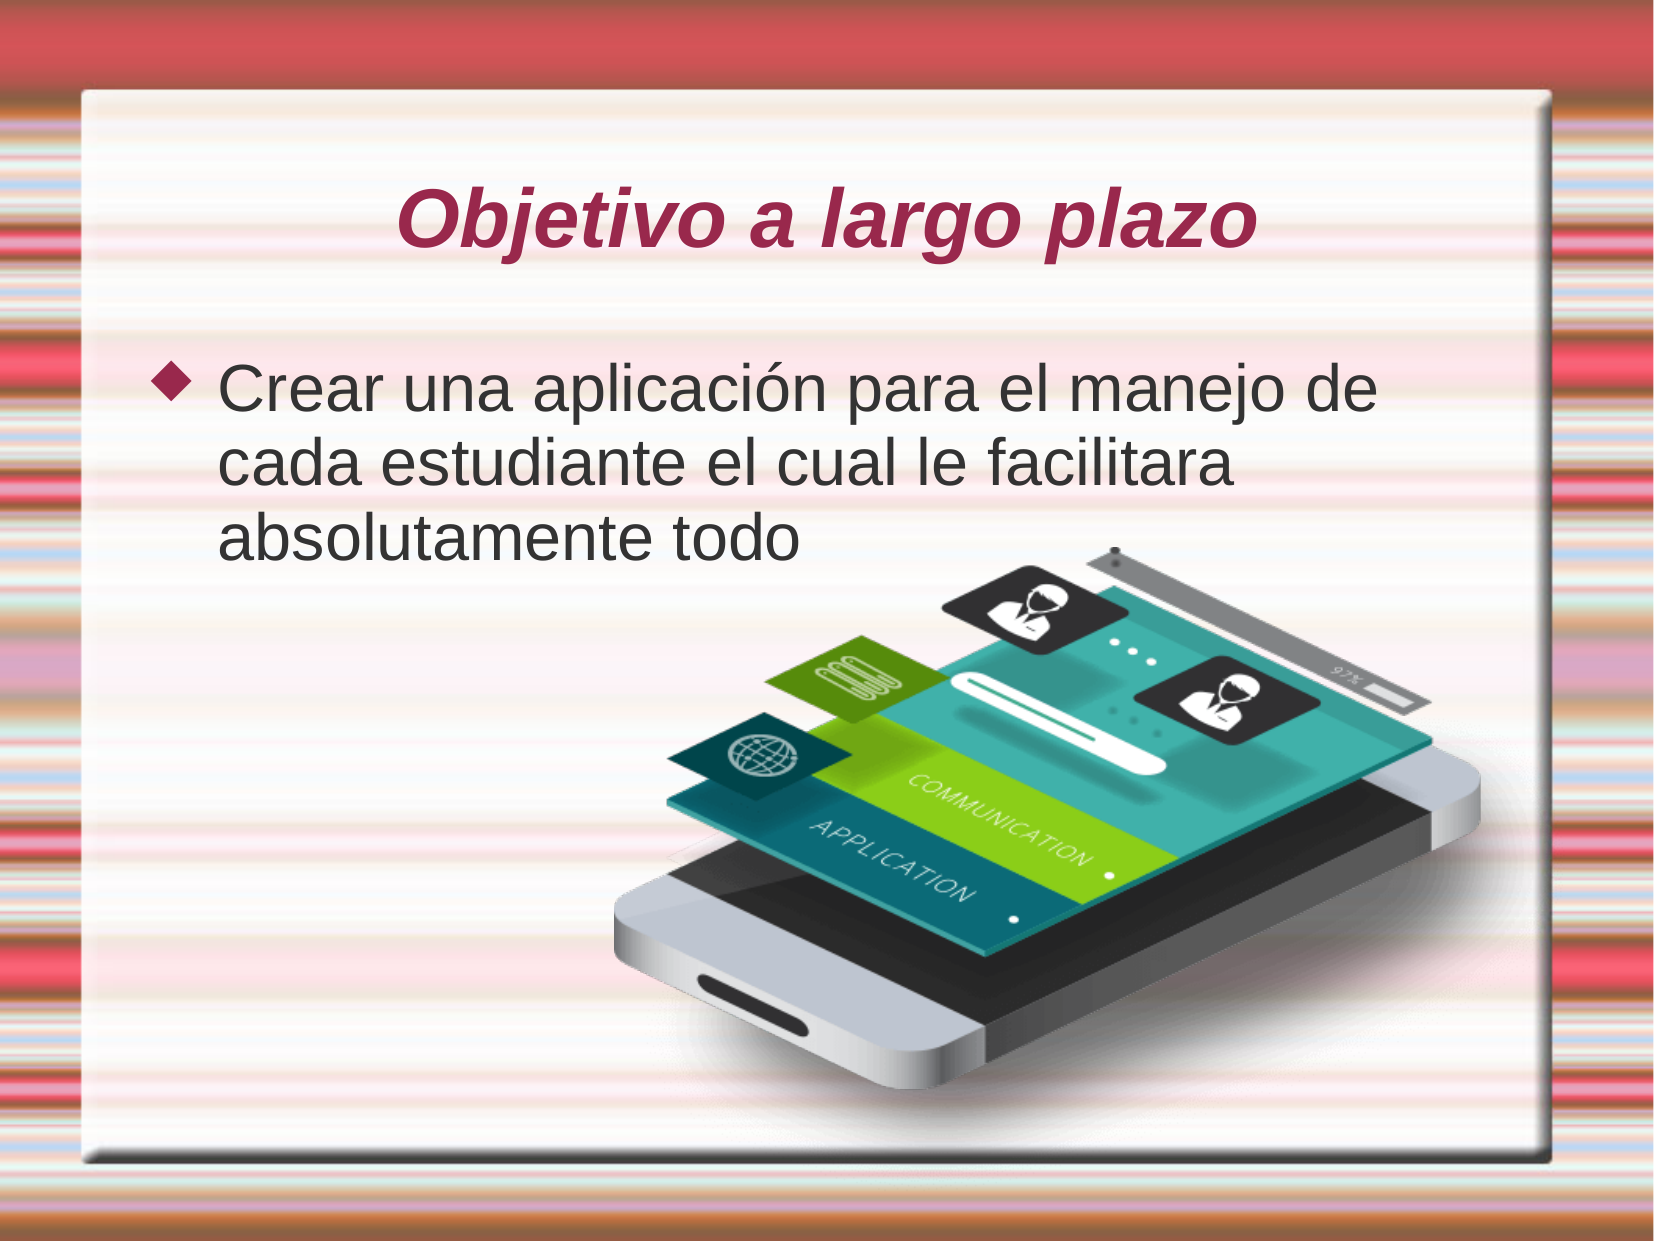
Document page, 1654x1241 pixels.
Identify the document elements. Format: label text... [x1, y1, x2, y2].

picture [0, 0, 1654, 1241]
list Crear una aplicación para el manejo de cada estudiante el cual le facilitara absolutamente todo [134, 350, 1516, 1133]
title Objetivo a largo plazo [121, 114, 1534, 322]
